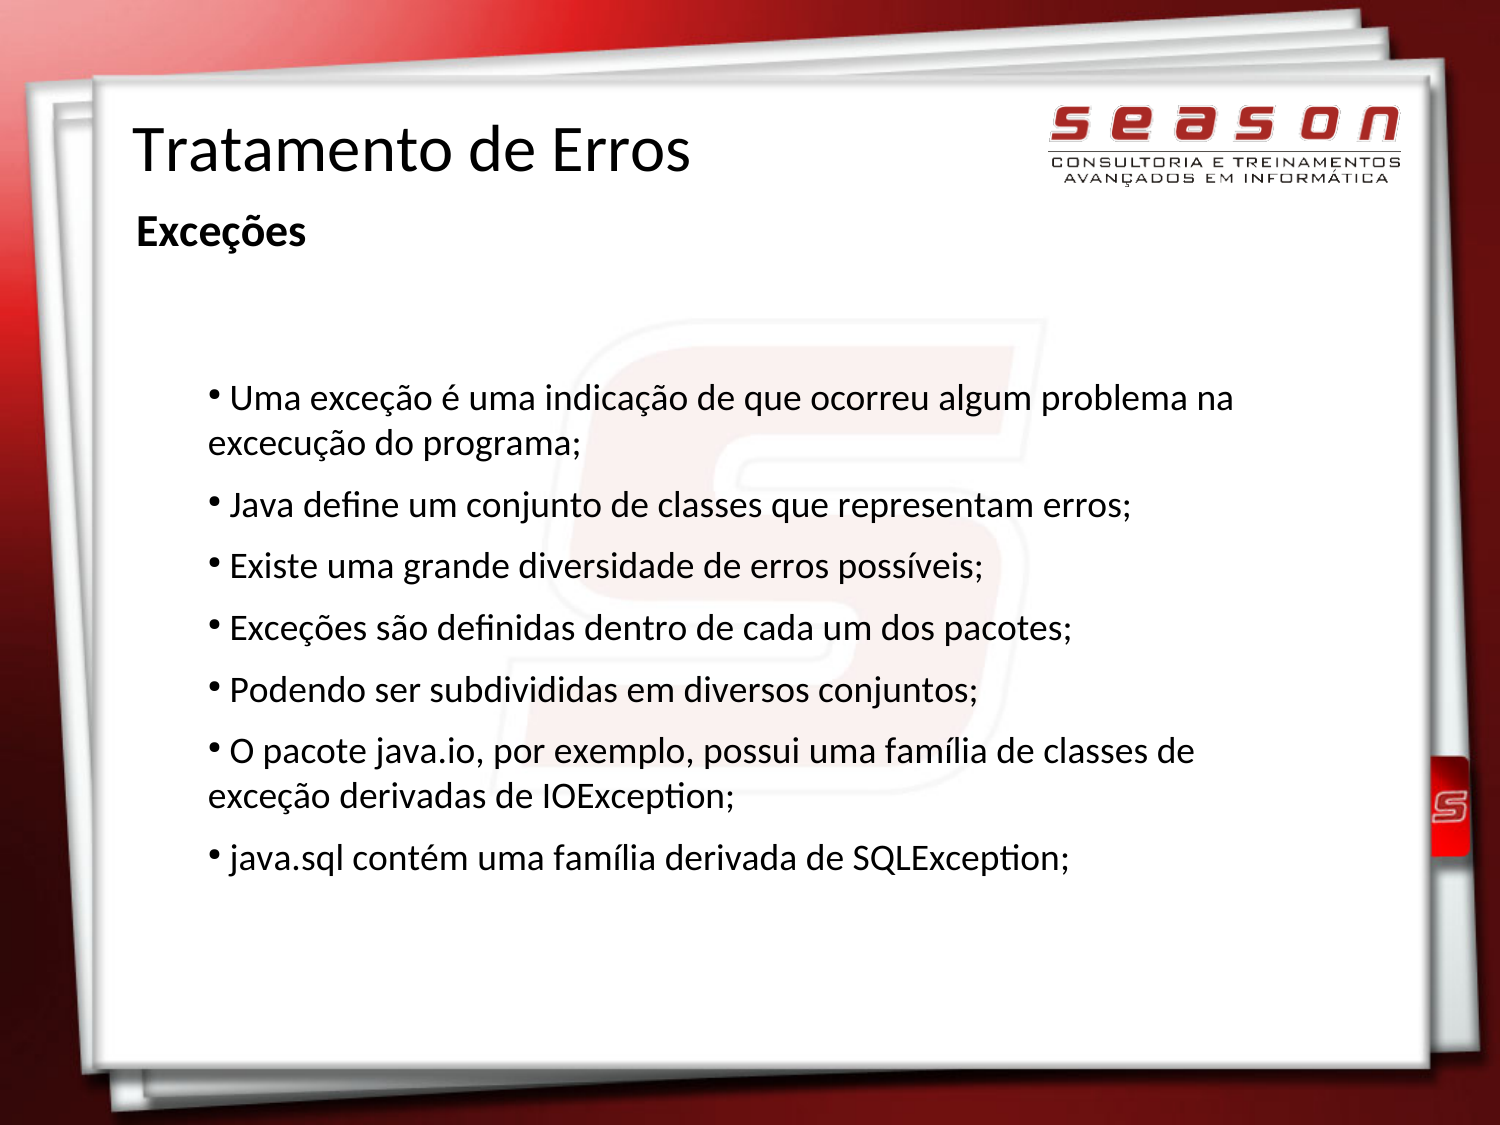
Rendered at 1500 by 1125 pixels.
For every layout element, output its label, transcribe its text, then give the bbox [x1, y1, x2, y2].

title Tratamento de Erros [118, 33, 1394, 257]
text_box Exceções [119, 200, 1240, 256]
picture [0, 0, 1500, 1125]
text_box Uma exceção é uma indicação de que ocorreu algum problema na excecução do programa; Java define um conjunto de classes que representam erros; Existe uma grande diversidade de erros possíveis; Exceções são definidas dentro de cada um dos pacotes; Podendo ser subdivididas em diversos conjuntos; O pacote java.io, por exemplo, possui uma família de classes de exceção derivadas de IOException; java.sql contém uma família derivada de SQLException; [207, 350, 1328, 901]
